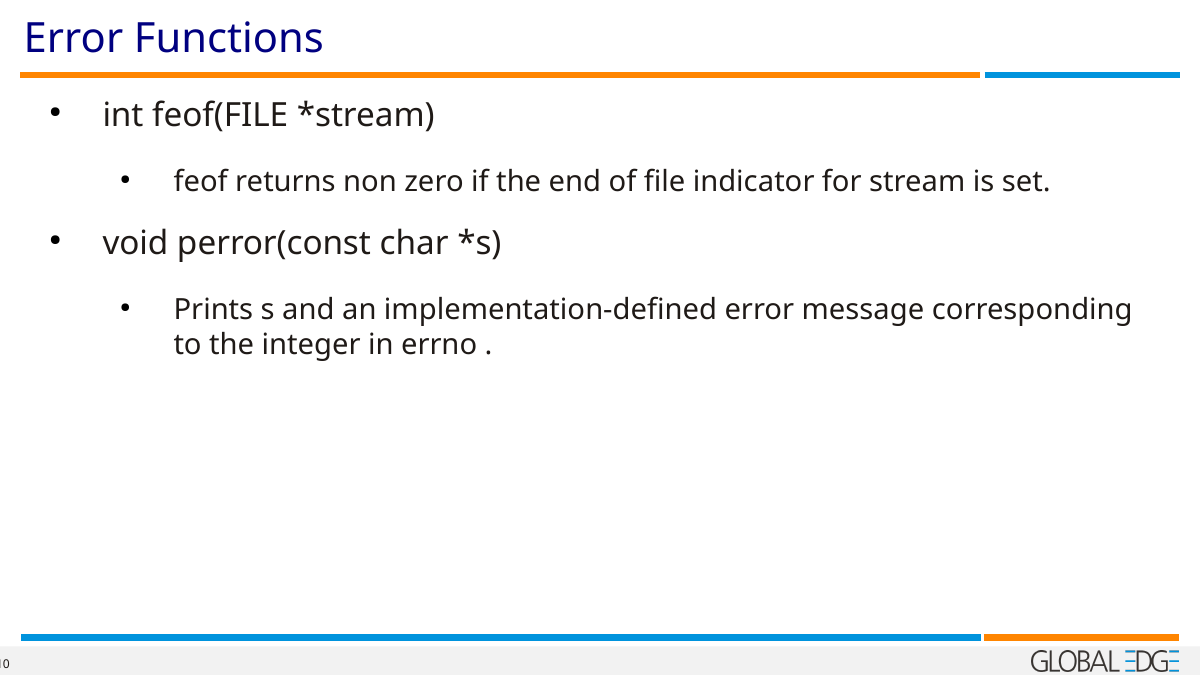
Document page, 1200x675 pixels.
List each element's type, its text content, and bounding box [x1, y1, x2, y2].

picture [1031, 650, 1179, 672]
list int feof(FILE *stream) feof returns non zero if the end of file indicator for stream is set. void perror(const char *s) Prints s and an implementation-defined error message corresponding to the integer in errno . [20, 87, 1179, 628]
title Error Functions [12, 9, 1088, 63]
